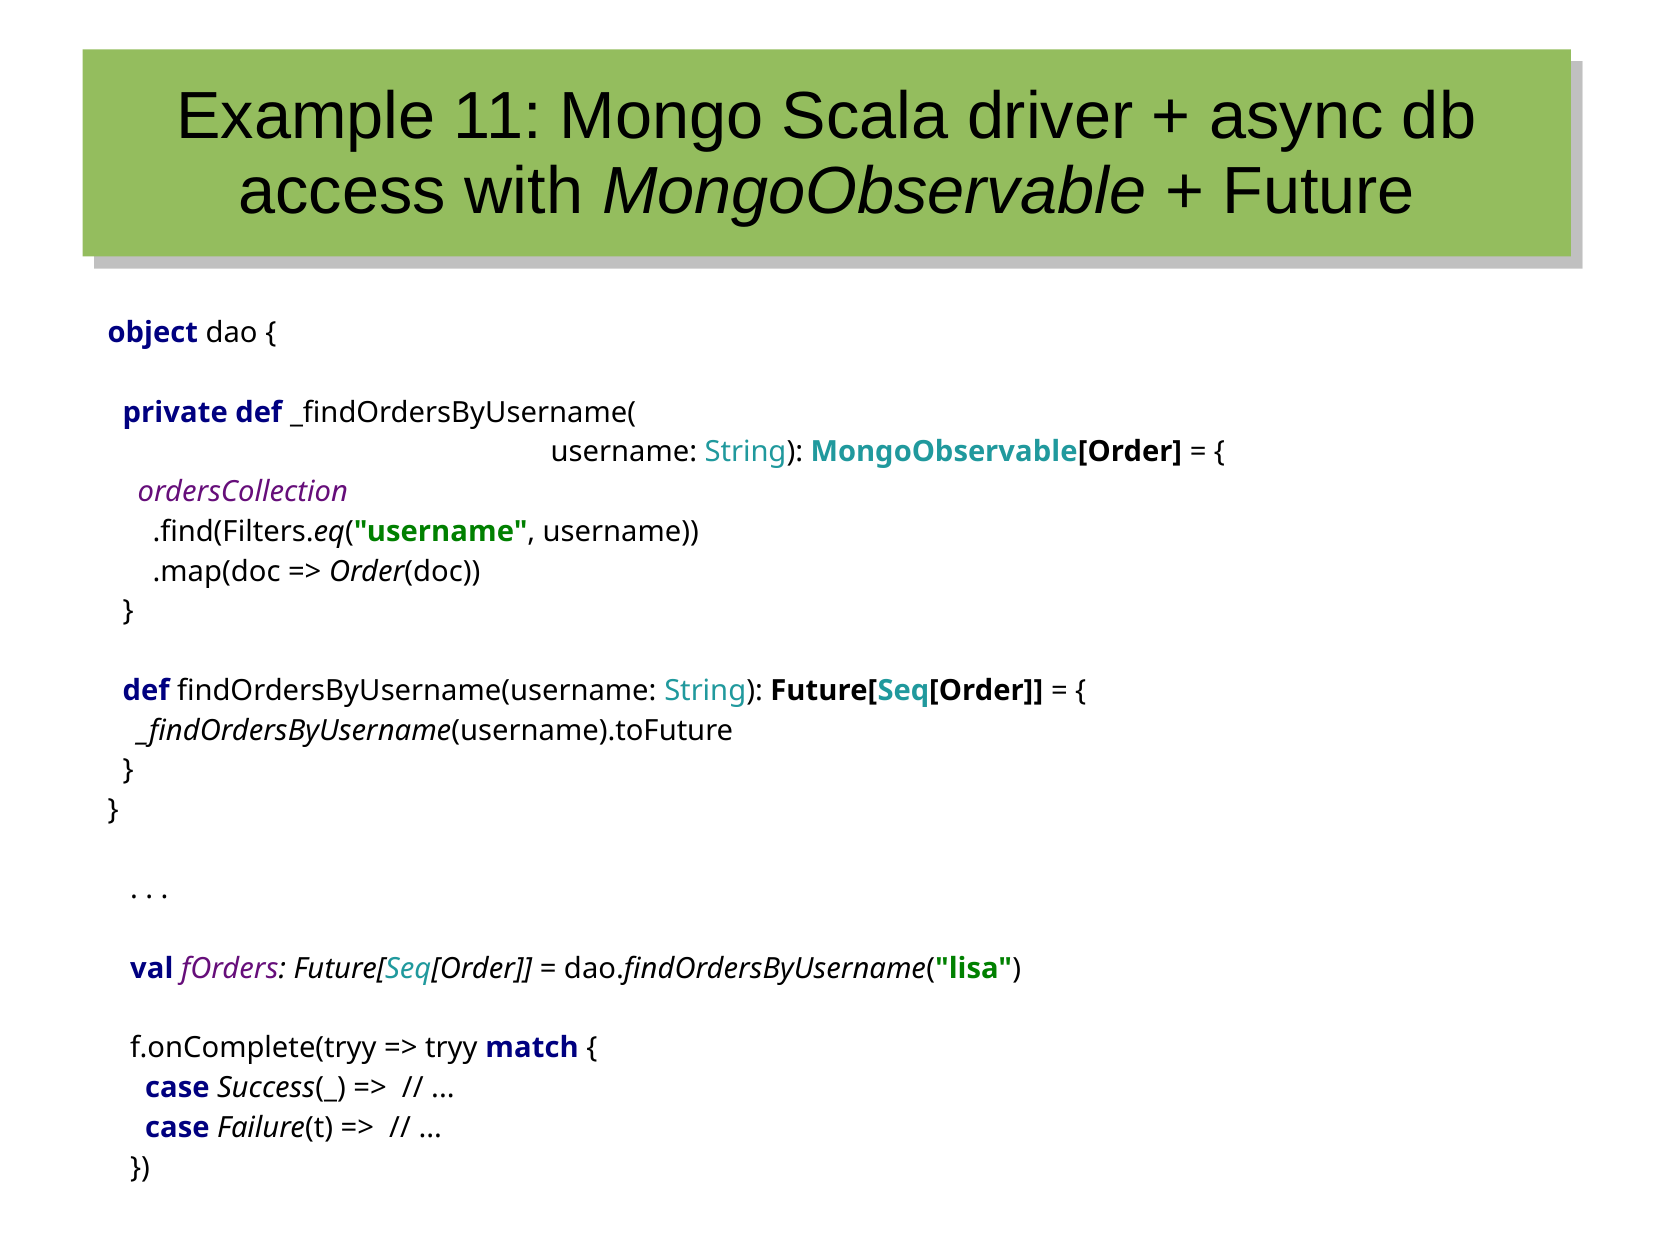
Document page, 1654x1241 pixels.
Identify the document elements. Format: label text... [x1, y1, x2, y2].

text_box object dao { private def _findOrdersByUsername( username: String): MongoObservable[Order] = { ordersCollection .find(Filters.eq("username", username)) .map(doc => Order(doc)) } def findOrdersByUsername(username: String): Future[Seq[Order]] = { _findOrdersByUsername(username).toFuture } } . . . val fOrders: Future[Seq[Order]] = dao.findOrdersByUsername("lisa") f.onComplete(tryy => tryy match { case Success(_) => // ... case Failure(t) => // ... }) [92, 303, 1580, 1238]
title Example 11: Mongo Scala driver + async db access with MongoObservable + Future [82, 49, 1571, 257]
